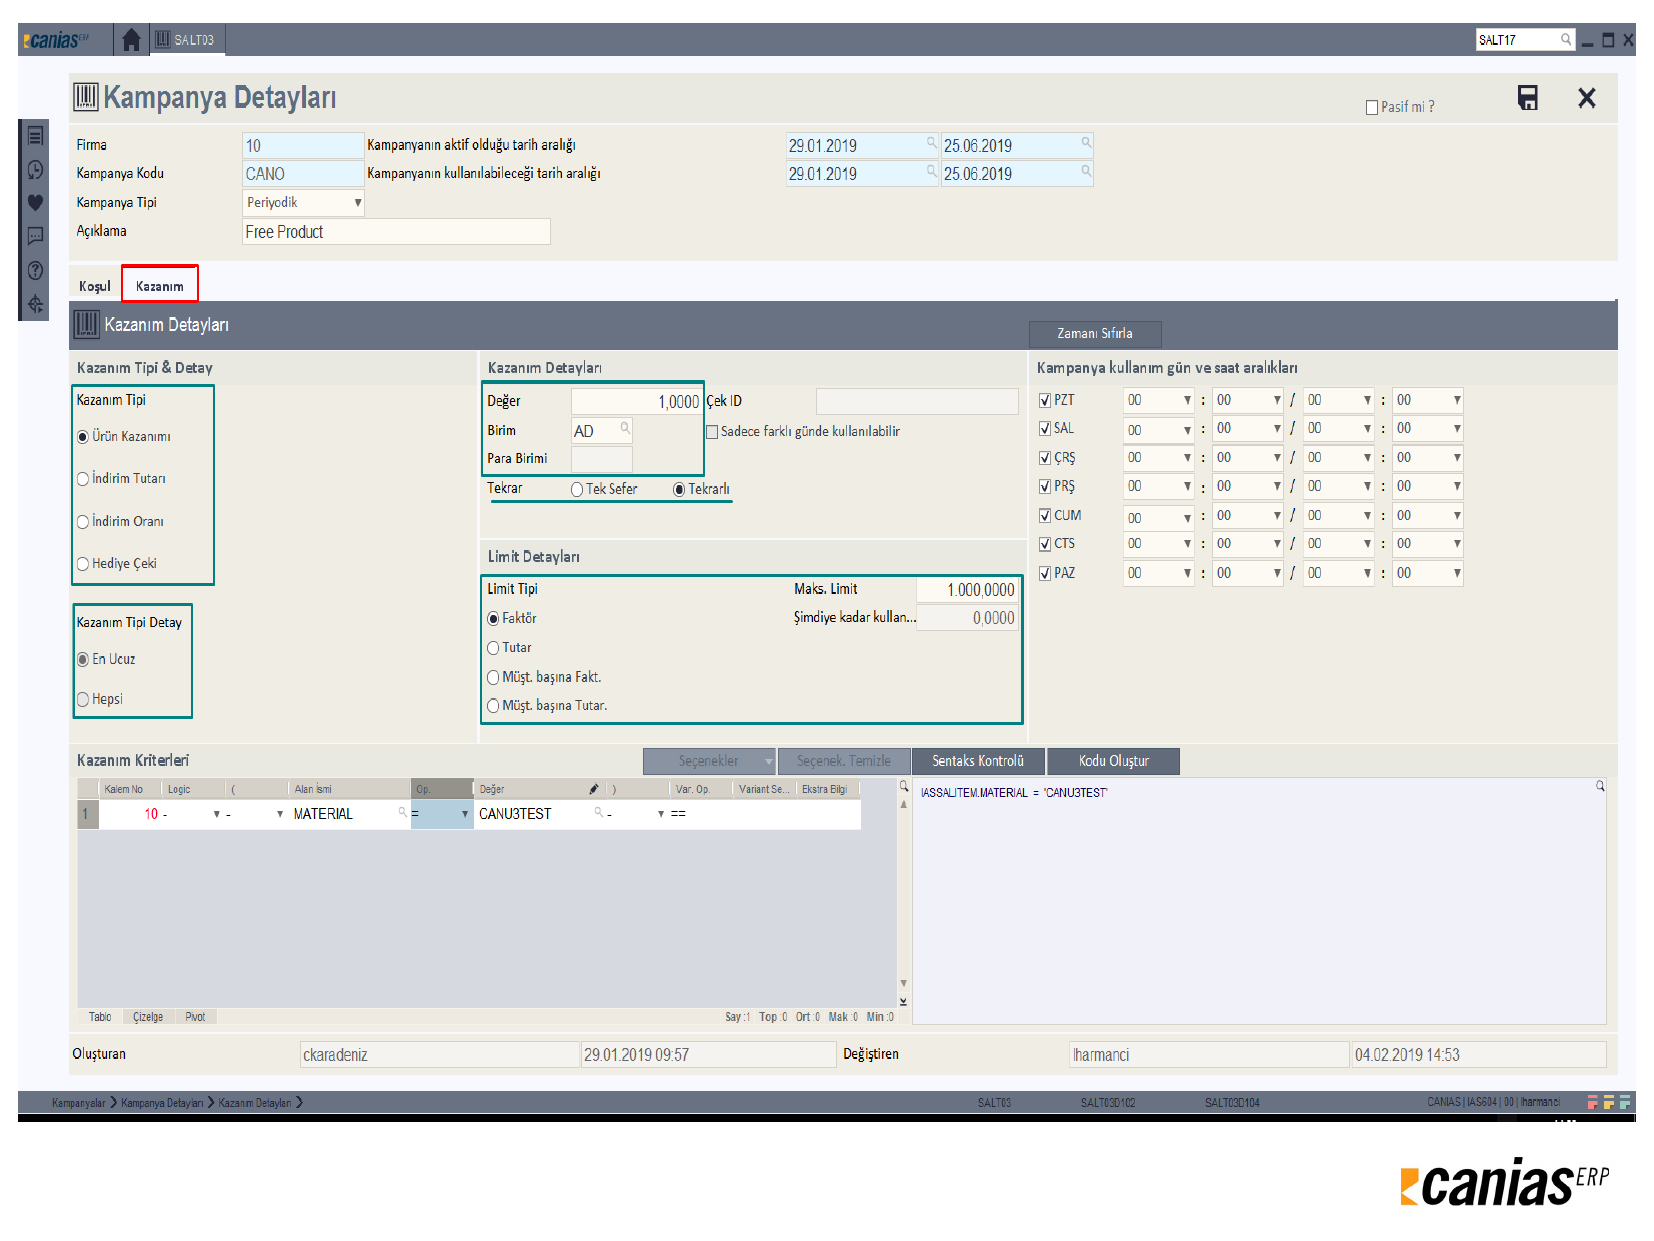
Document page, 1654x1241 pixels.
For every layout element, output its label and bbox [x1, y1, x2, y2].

picture [1375, 1139, 1635, 1223]
picture [18, 23, 1636, 1123]
